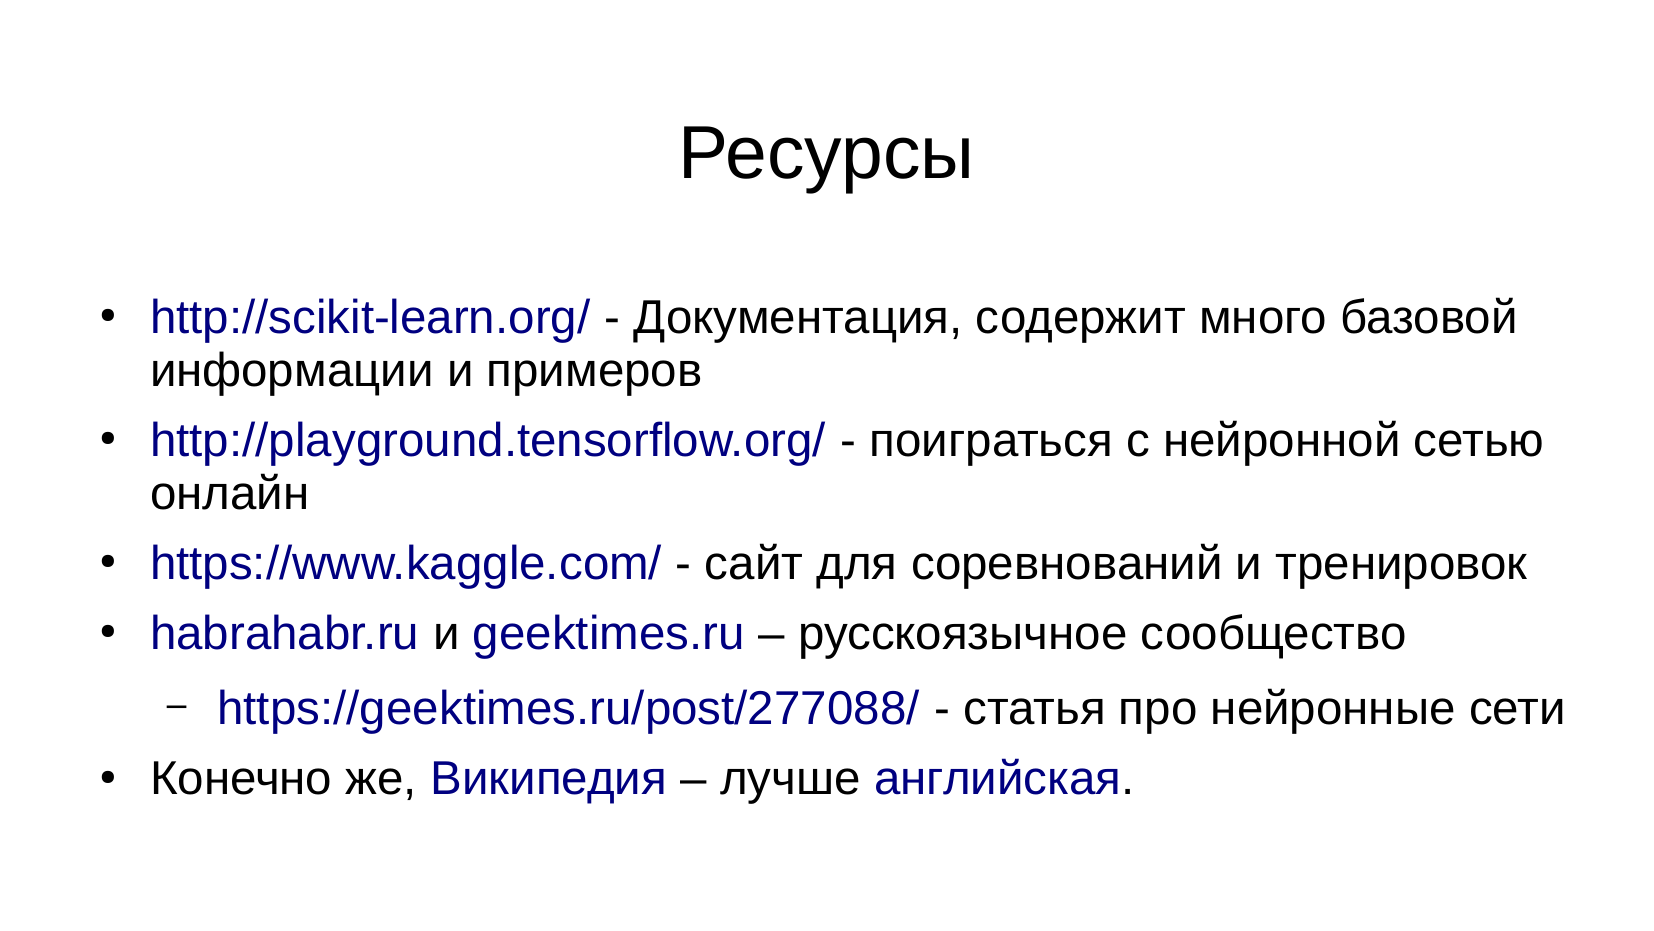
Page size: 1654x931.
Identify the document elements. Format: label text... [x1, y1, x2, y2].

title Ресурсы [82, 49, 1571, 257]
list http://scikit-learn.org/ - Документация, содержит много базовой информации и примеров http://playground.tensorflow.org/ - поиграться с нейронной сетью онлайн https://www.kaggle.com/ - сайт для соревнований и тренировок habrahabr.ru и geektimes.ru – русскоязычное сообщество https://geektimes.ru/post/277088/ - статья про нейронные сети Конечно же, Википедия – лучше английская. [82, 290, 1571, 886]
